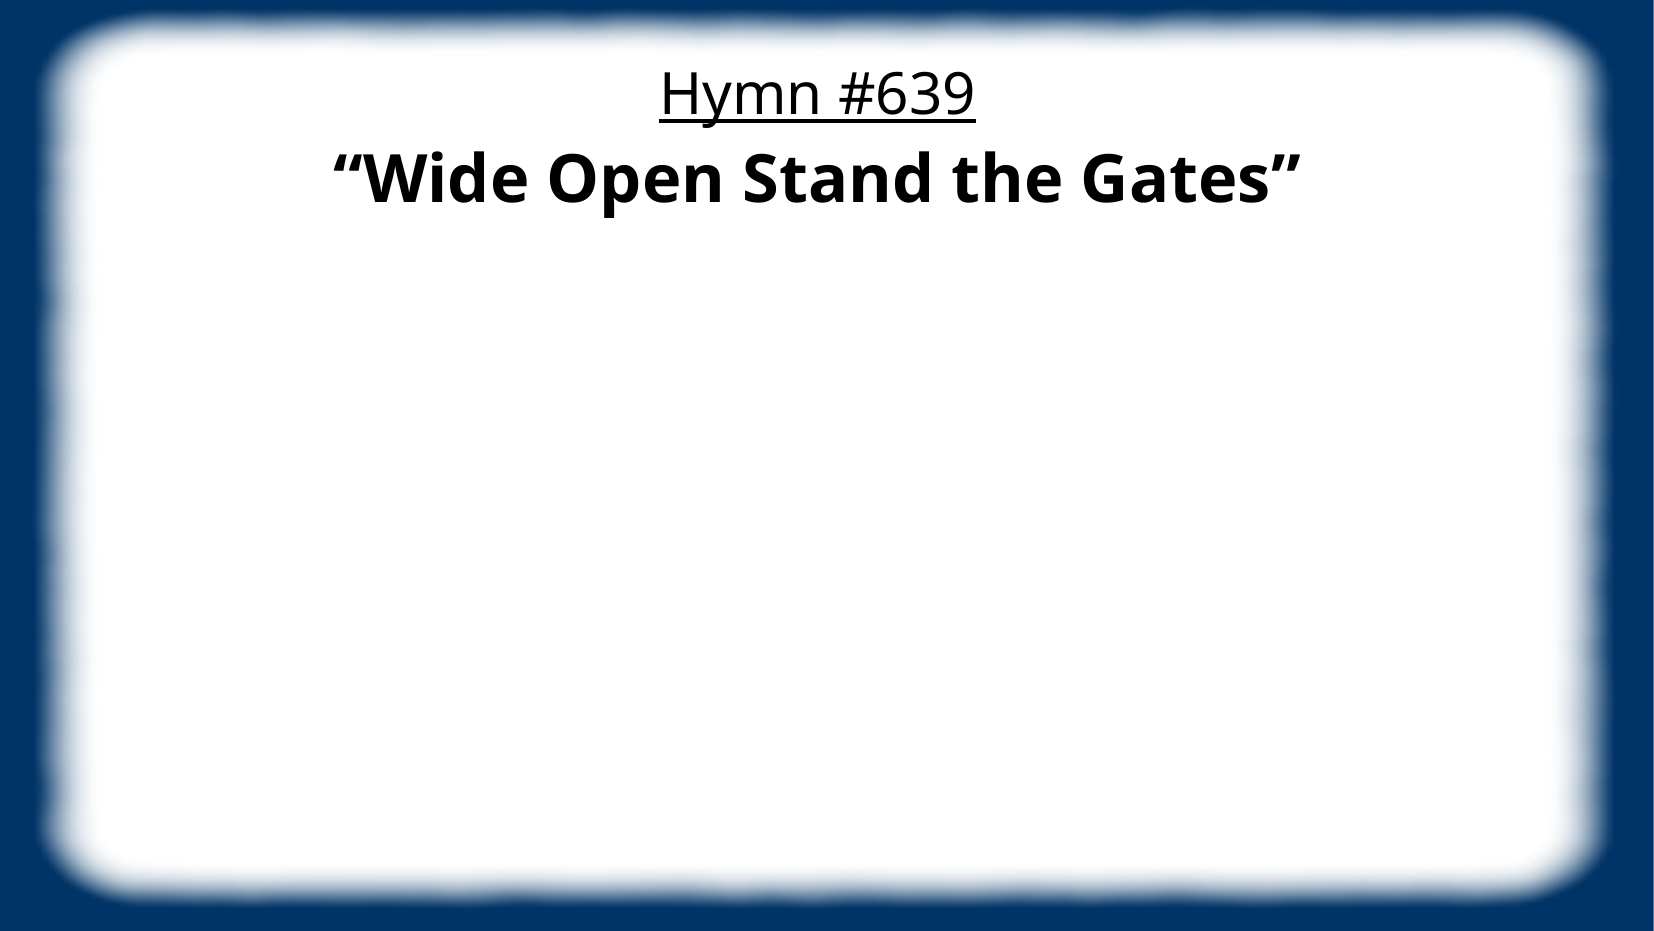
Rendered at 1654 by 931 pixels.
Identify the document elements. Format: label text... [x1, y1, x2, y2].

picture [0, 0, 1654, 931]
text_box Hymn #639 “Wide Open Stand the Gates” [105, 45, 1531, 226]
